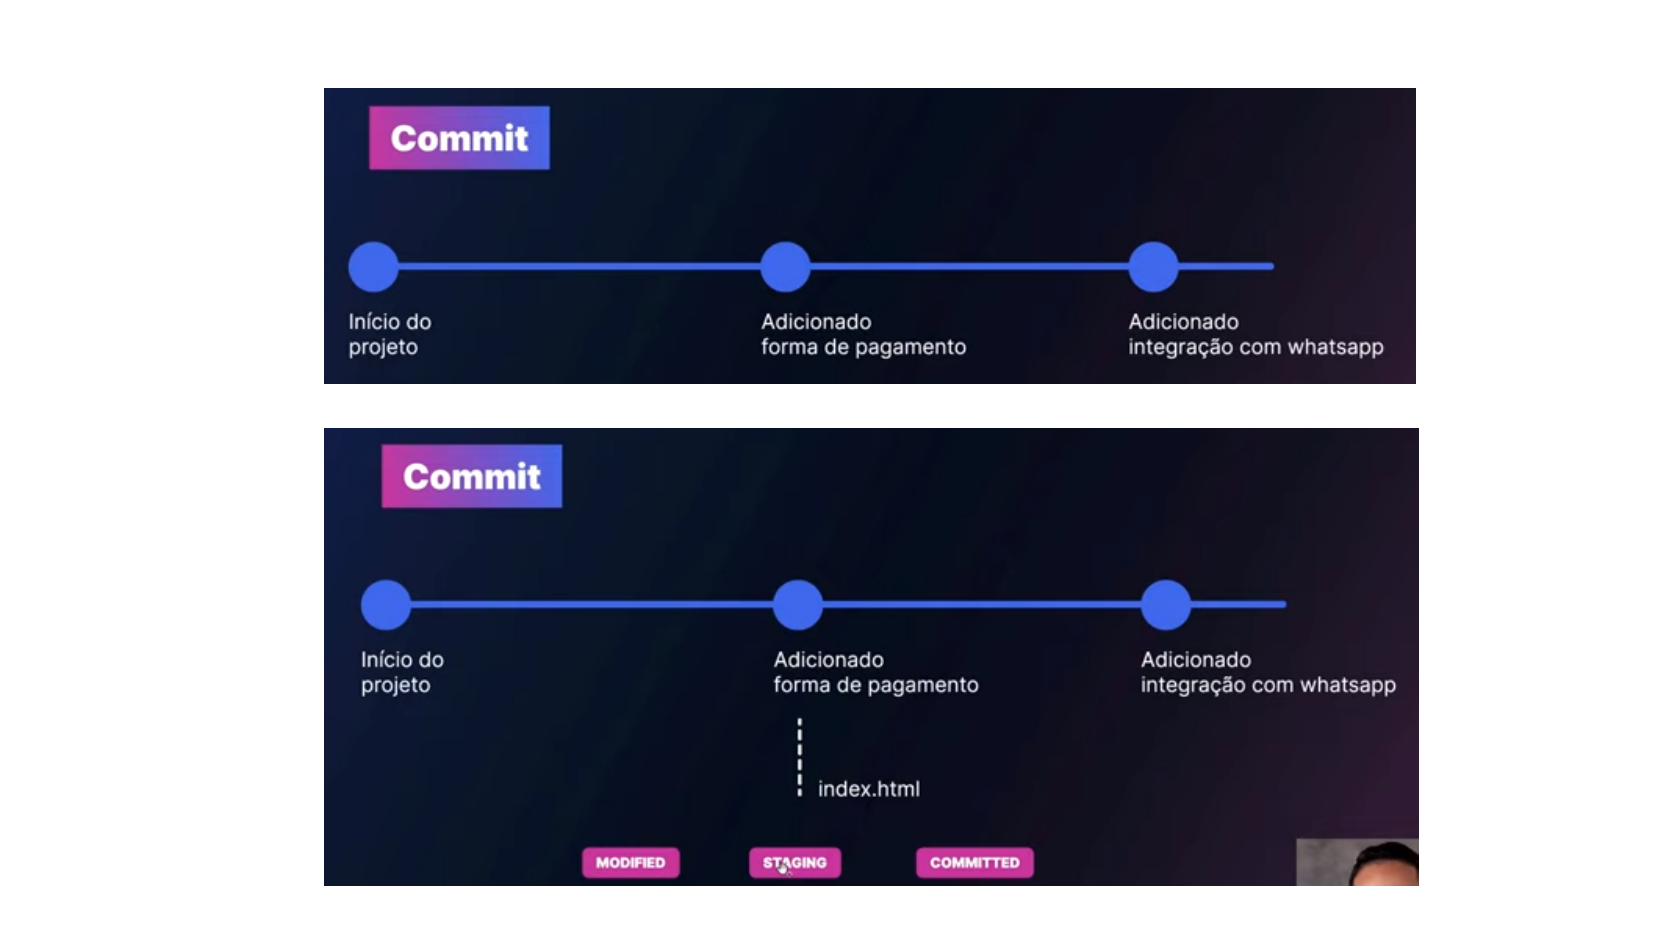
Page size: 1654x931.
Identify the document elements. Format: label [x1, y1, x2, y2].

picture [324, 88, 1416, 384]
picture [324, 428, 1419, 886]
